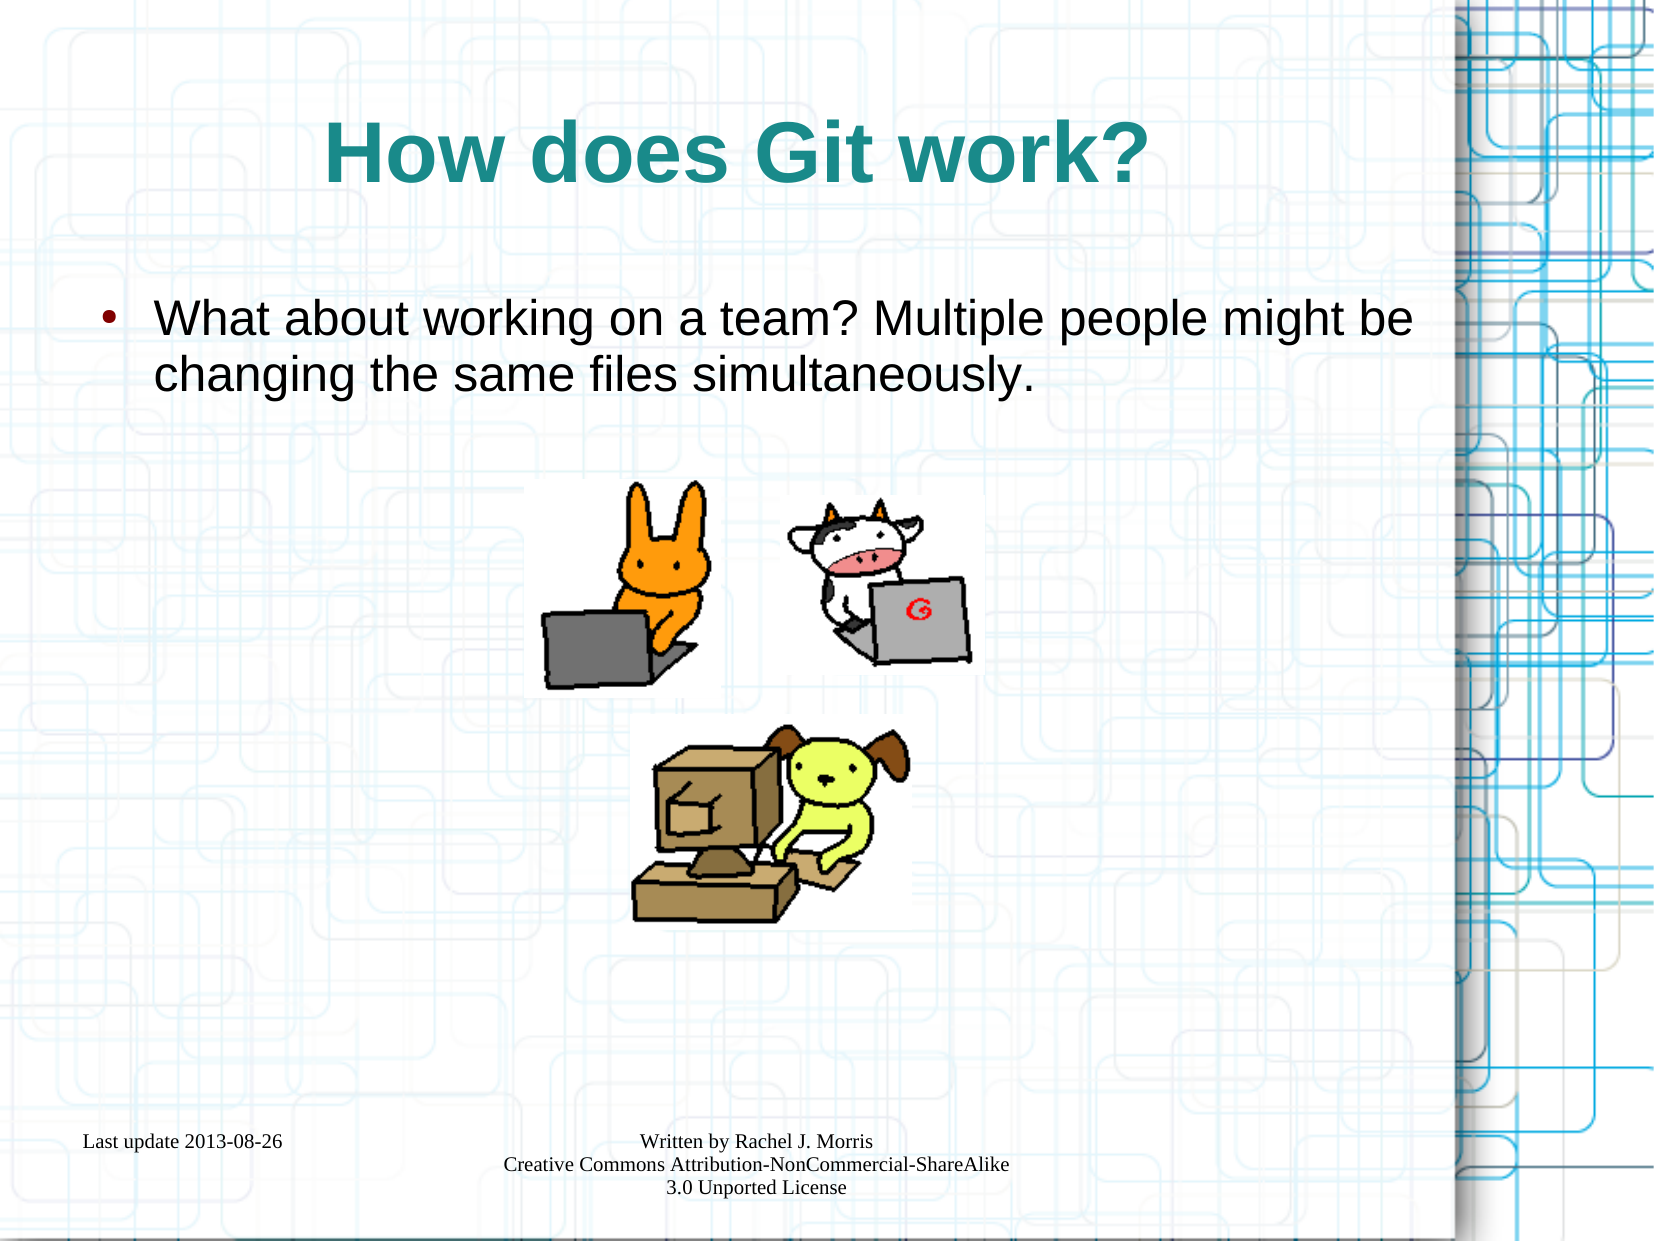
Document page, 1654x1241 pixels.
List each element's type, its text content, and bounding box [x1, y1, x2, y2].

picture [0, 0, 1654, 1241]
title How does Git work? [59, 49, 1418, 257]
list What about working on a team? Multiple people might be changing the same files simultaneously. [82, 290, 1418, 481]
